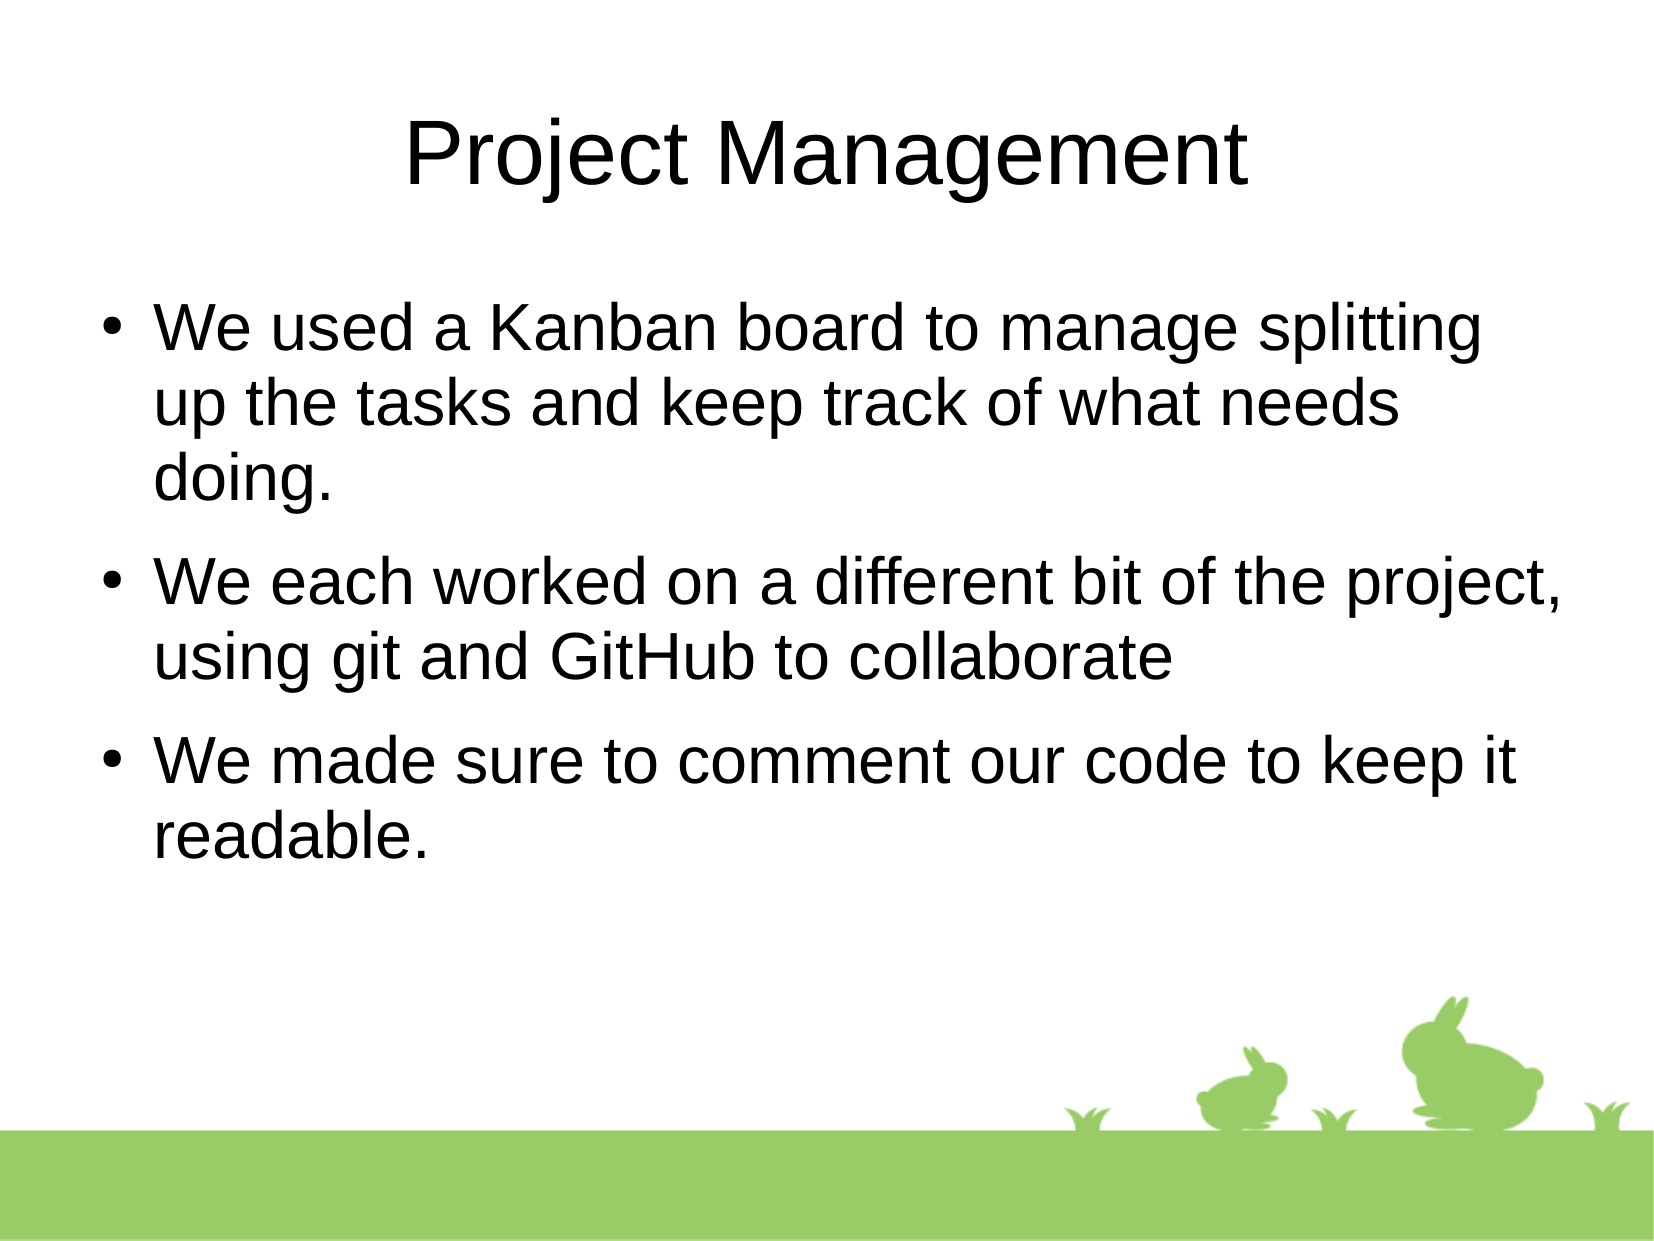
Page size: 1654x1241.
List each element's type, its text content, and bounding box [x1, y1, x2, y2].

list We used a Kanban board to manage splitting up the tasks and keep track of what needs doing. We each worked on a different bit of the project, using git and GitHub to collaborate We made sure to comment our code to keep it readable. [82, 290, 1571, 1010]
title Project Management [82, 49, 1571, 257]
picture [0, 0, 1654, 1241]
